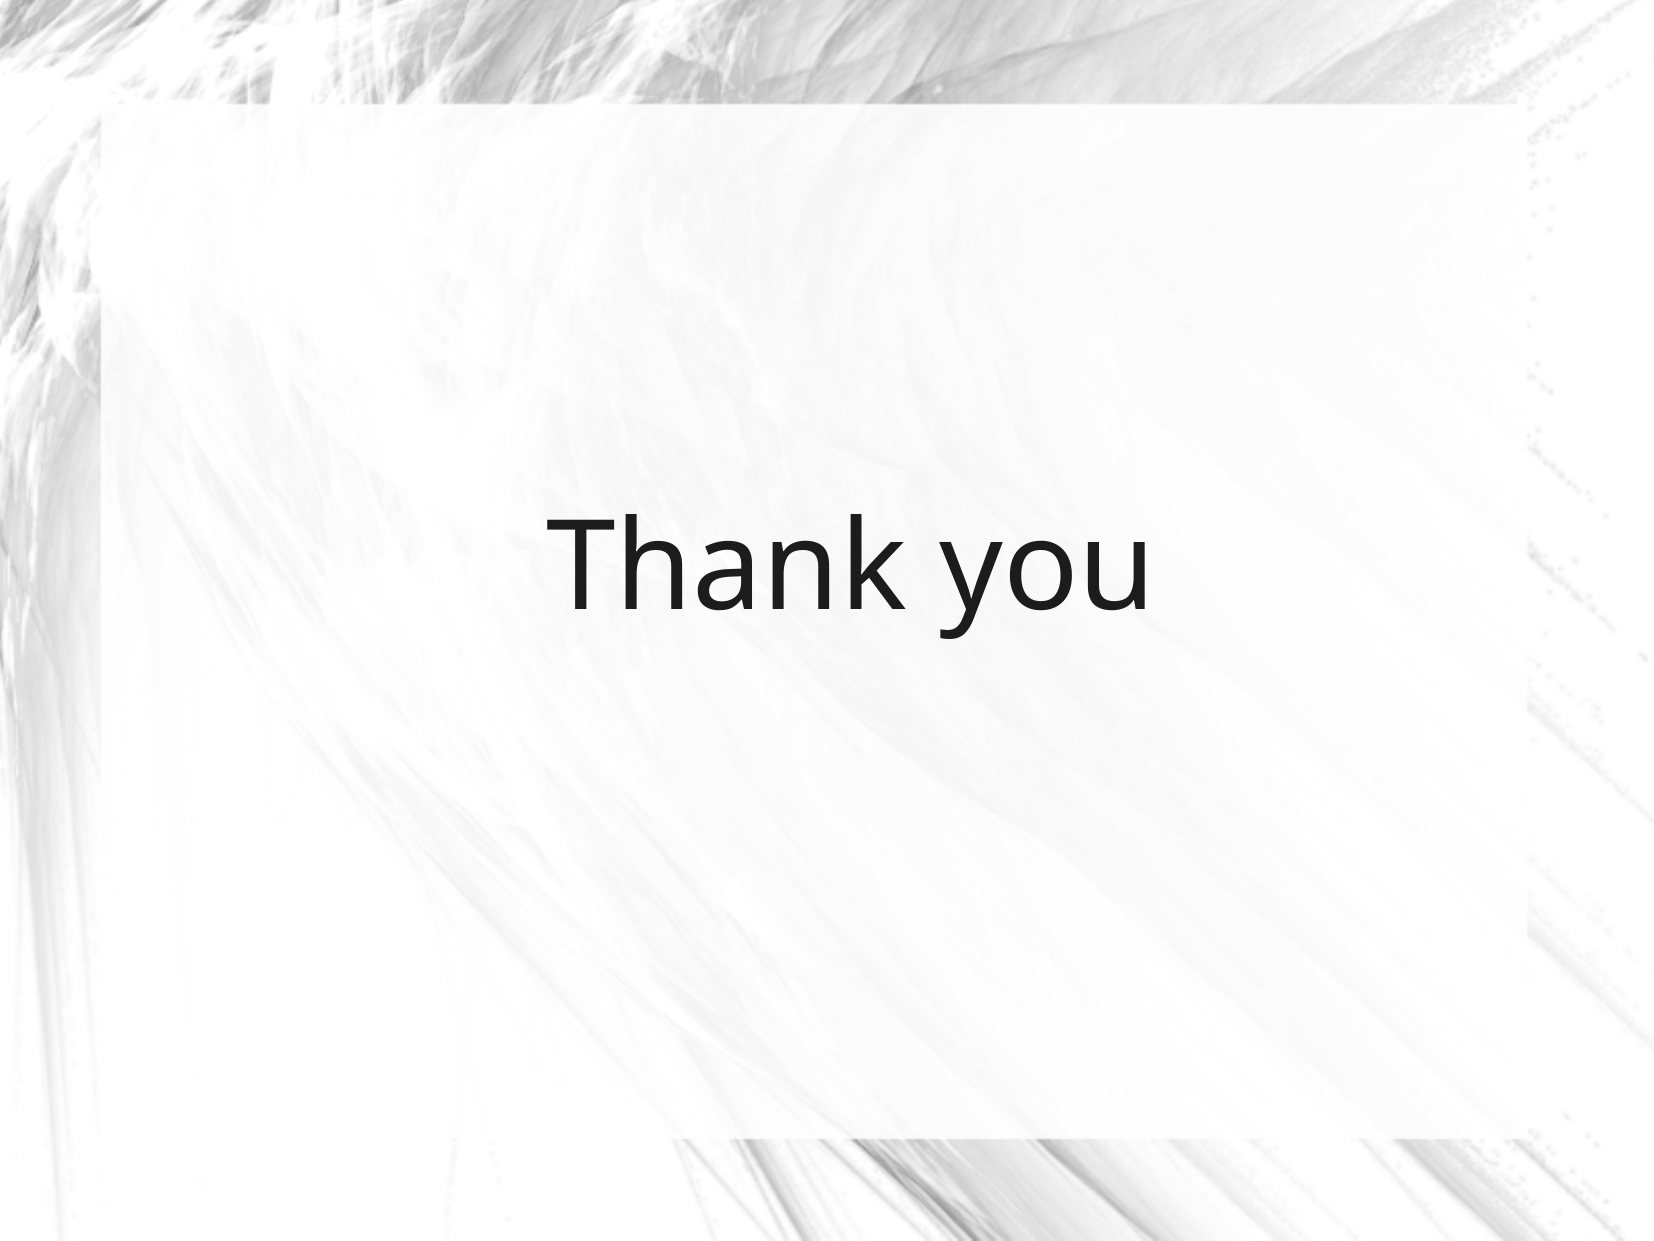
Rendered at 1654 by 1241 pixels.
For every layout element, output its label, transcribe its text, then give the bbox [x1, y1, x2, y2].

picture [0, 0, 1654, 1241]
title Thank you [157, 477, 1546, 646]
